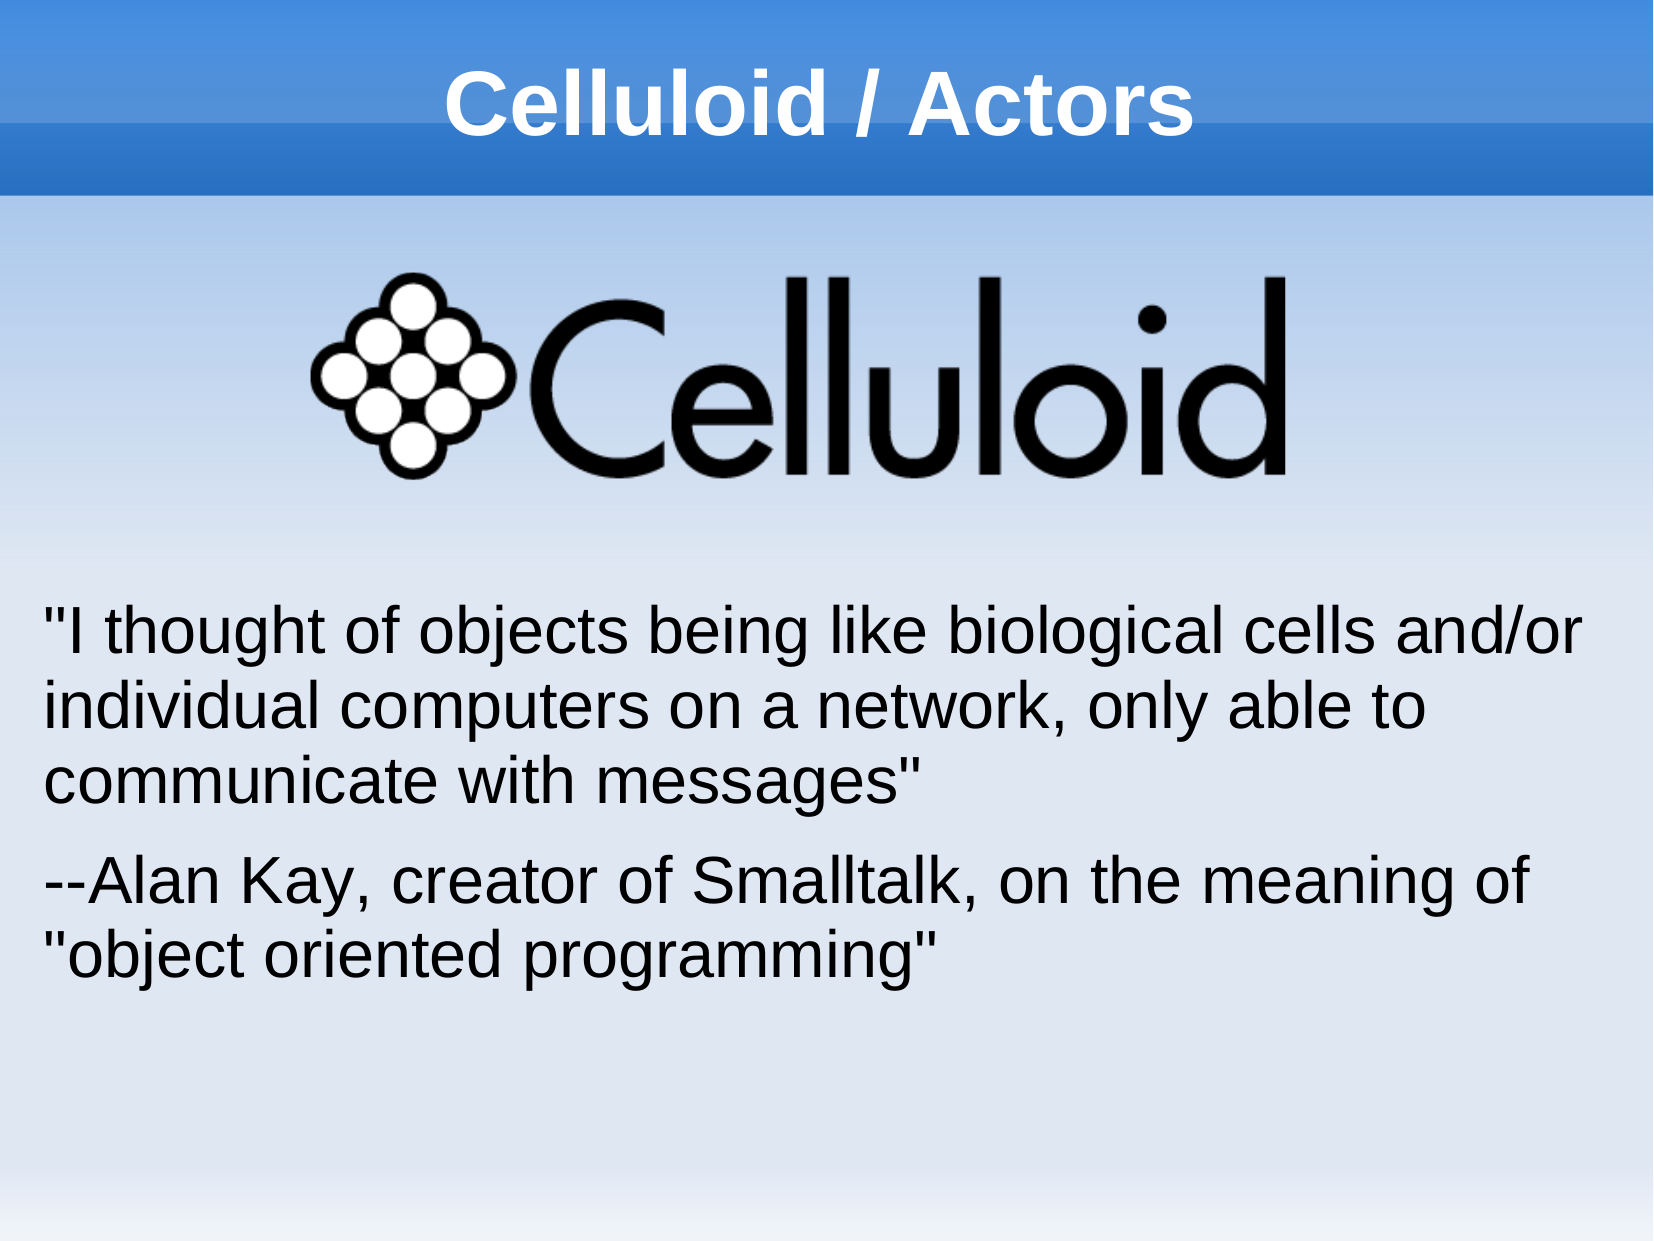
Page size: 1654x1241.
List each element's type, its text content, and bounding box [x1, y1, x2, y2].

picture [0, 0, 1654, 1241]
text_box "I thought of objects being like biological cells and/or individual computers on a network, only able to communicate with messages" --Alan Kay, creator of Smalltalk, on the meaning of "object oriented programming" [28, 586, 1632, 1000]
title Celluloid / Actors [76, 7, 1565, 200]
